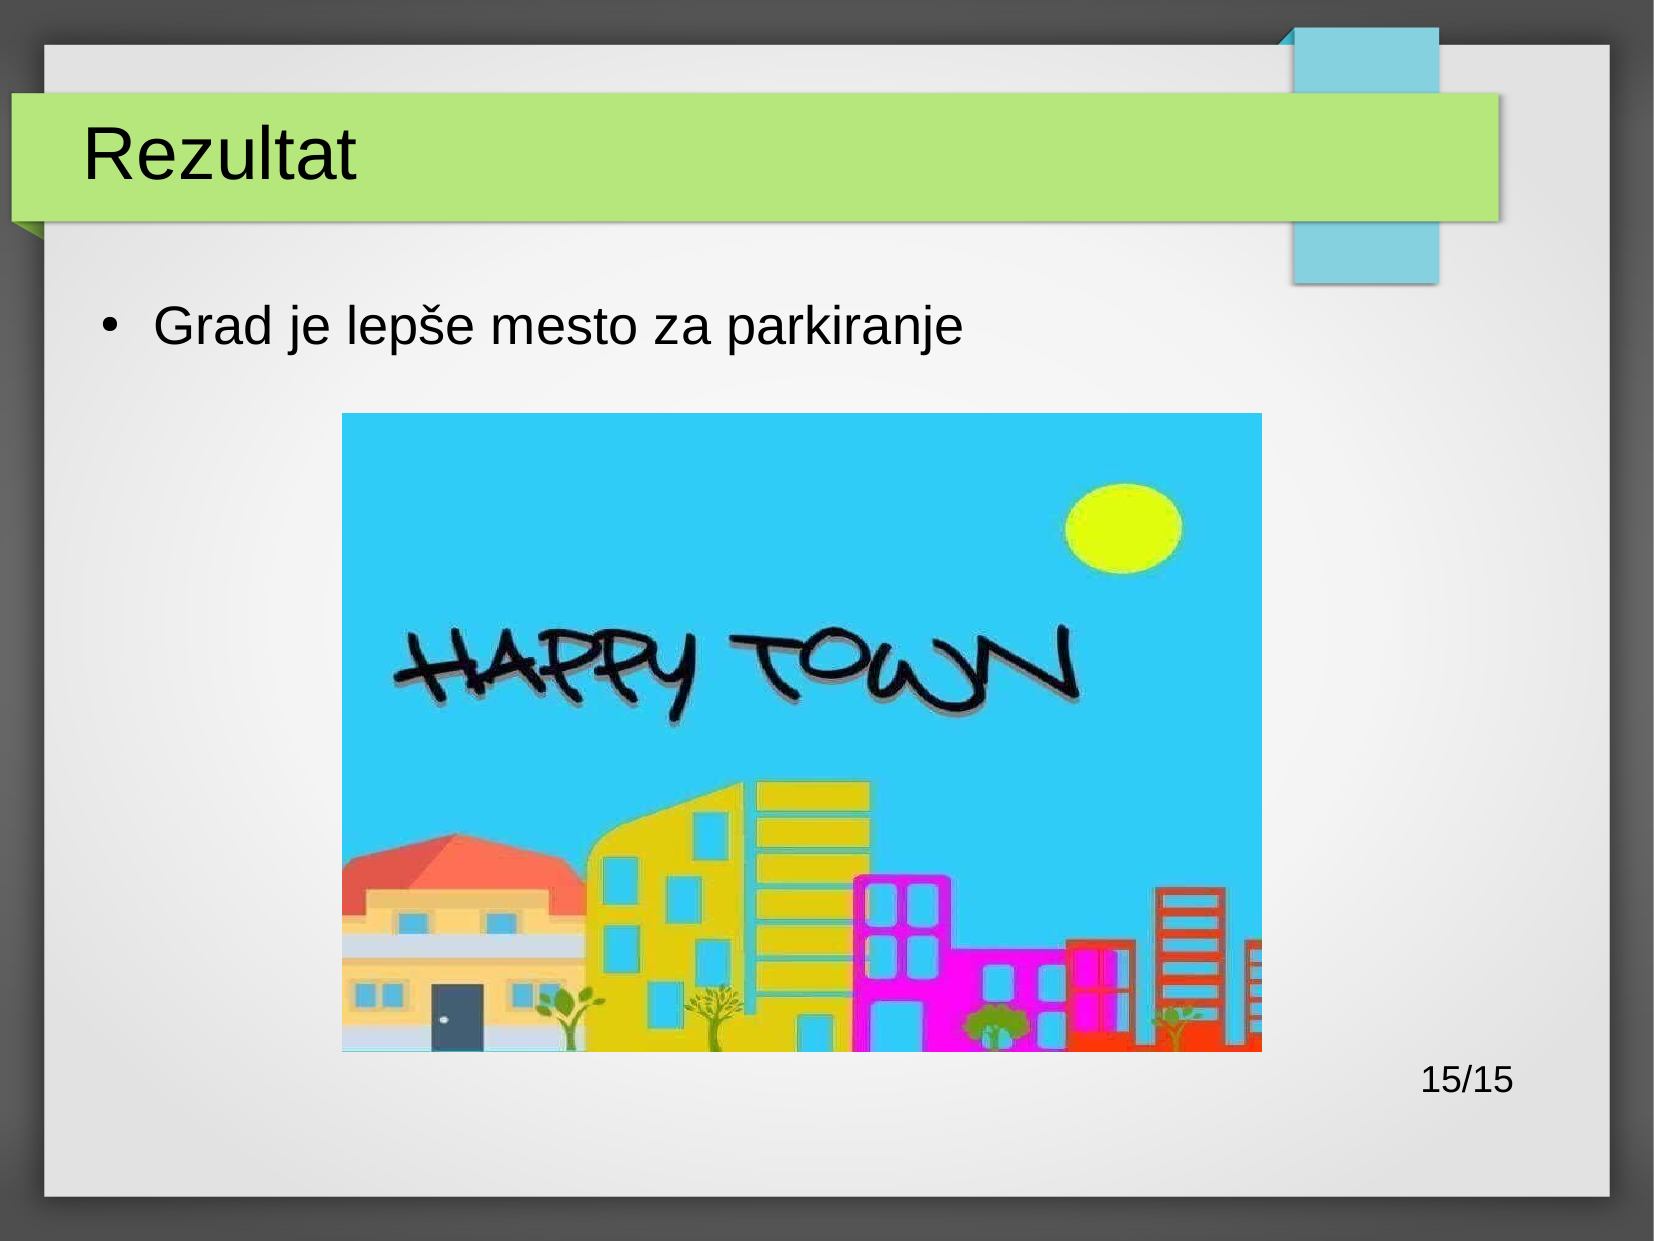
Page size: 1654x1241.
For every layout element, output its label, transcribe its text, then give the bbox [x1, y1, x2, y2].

list Grad je lepše mesto za parkiranje [82, 295, 1571, 1015]
text_box 15/15 [1405, 1051, 1534, 1132]
title Rezultat [82, 94, 1264, 213]
picture [0, 0, 1654, 1241]
